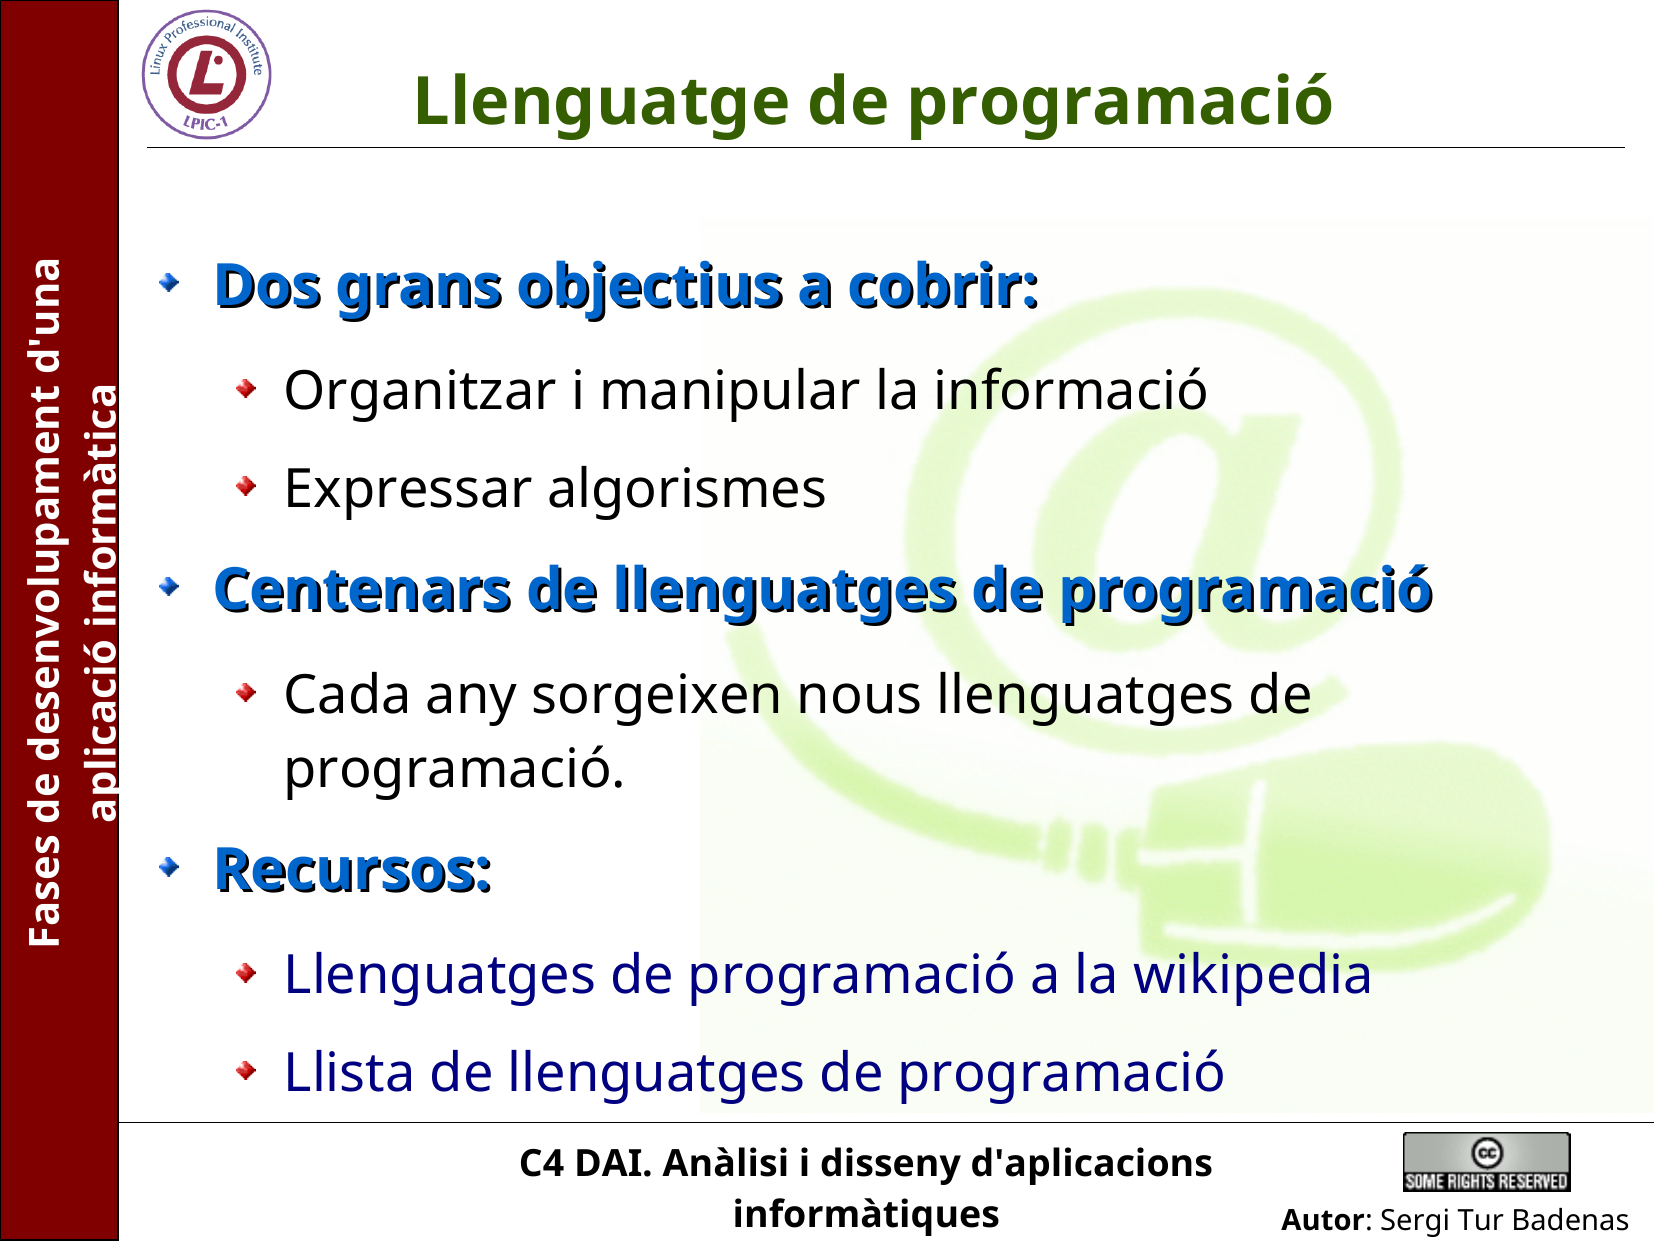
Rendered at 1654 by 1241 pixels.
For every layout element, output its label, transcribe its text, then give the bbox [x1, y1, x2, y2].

picture [135, 5, 277, 55]
title Llenguatge de programació [129, 55, 1619, 142]
picture [700, 217, 1654, 1113]
list Dos grans objectius a cobrir: Organitzar i manipular la informació Expressar algorismes Centenars de llenguatges de programació Cada any sorgeixen nous llenguatges de programació. Recursos: Llenguatges de programació a la wikipedia Llista de llenguatges de programació [141, 242, 1630, 1100]
picture [1403, 1132, 1571, 1192]
